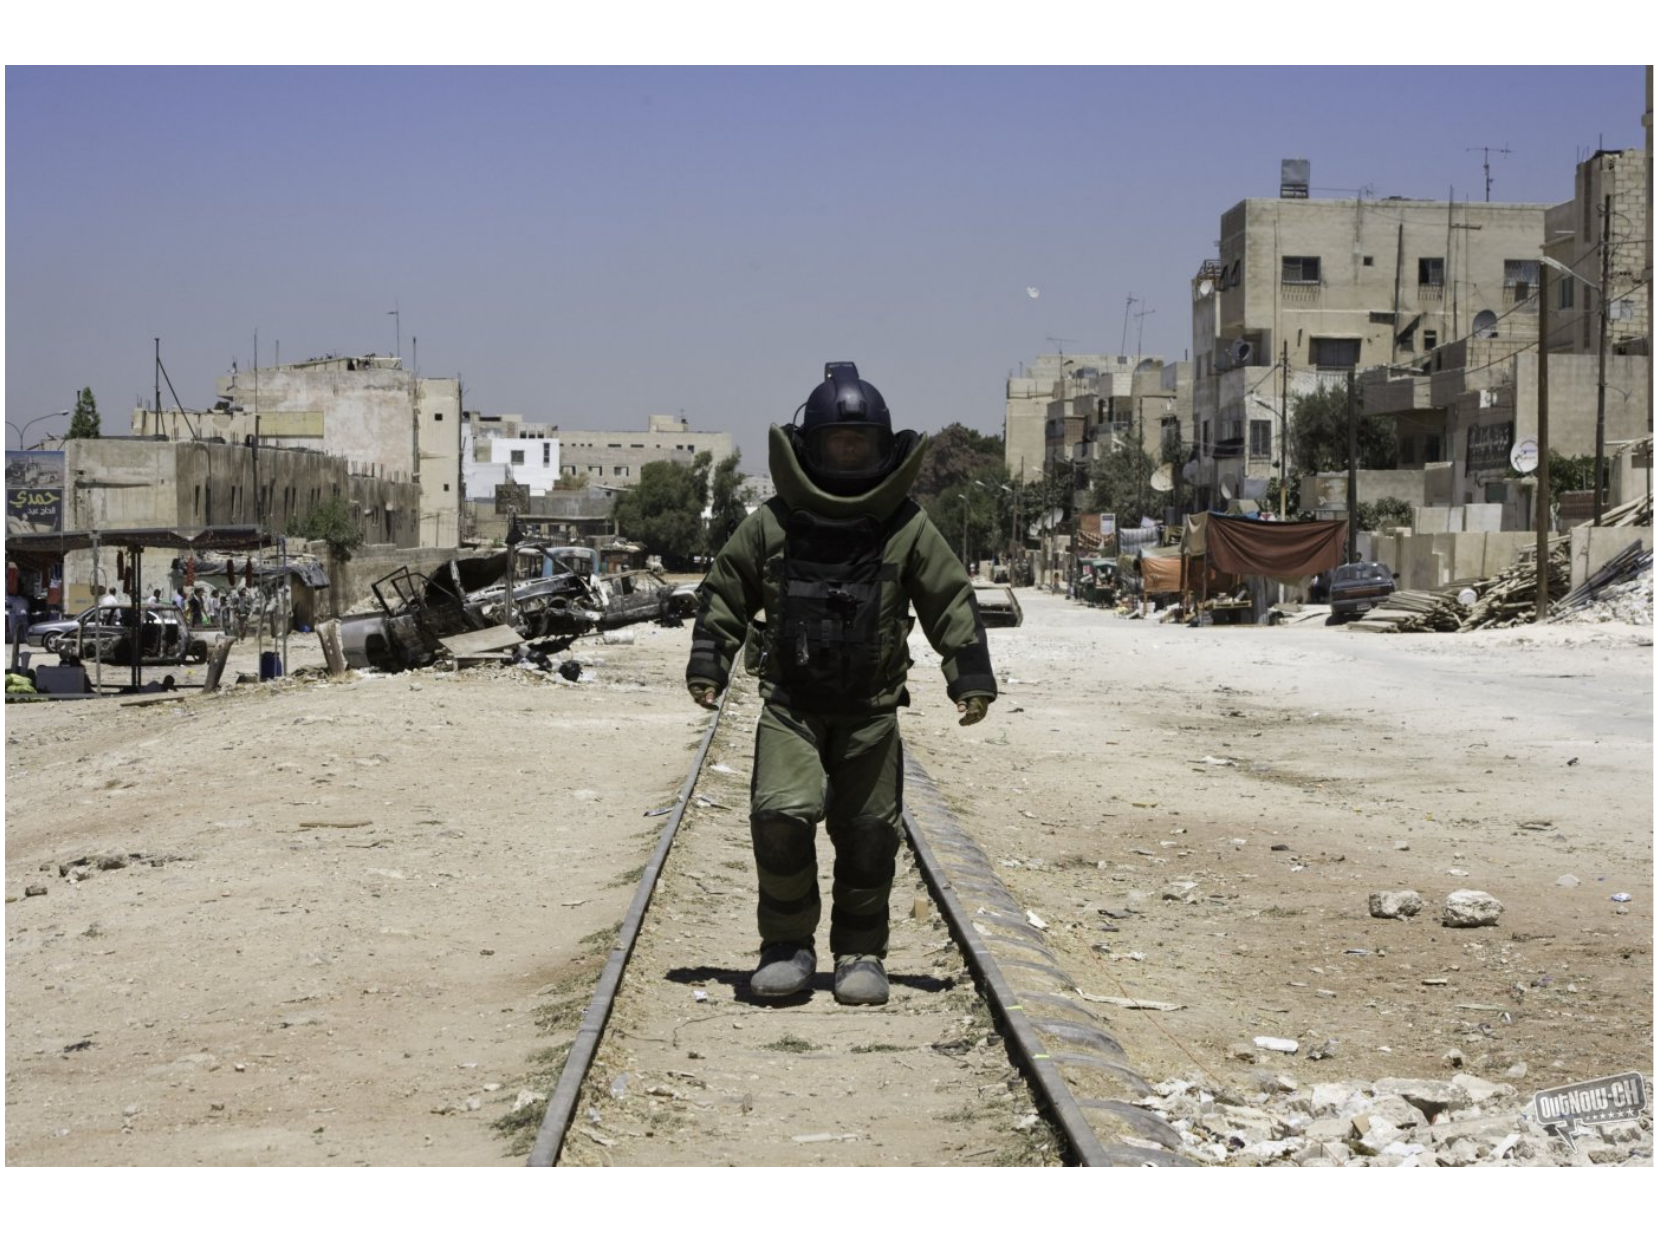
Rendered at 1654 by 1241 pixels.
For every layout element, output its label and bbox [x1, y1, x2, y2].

picture [5, 65, 1654, 1167]
